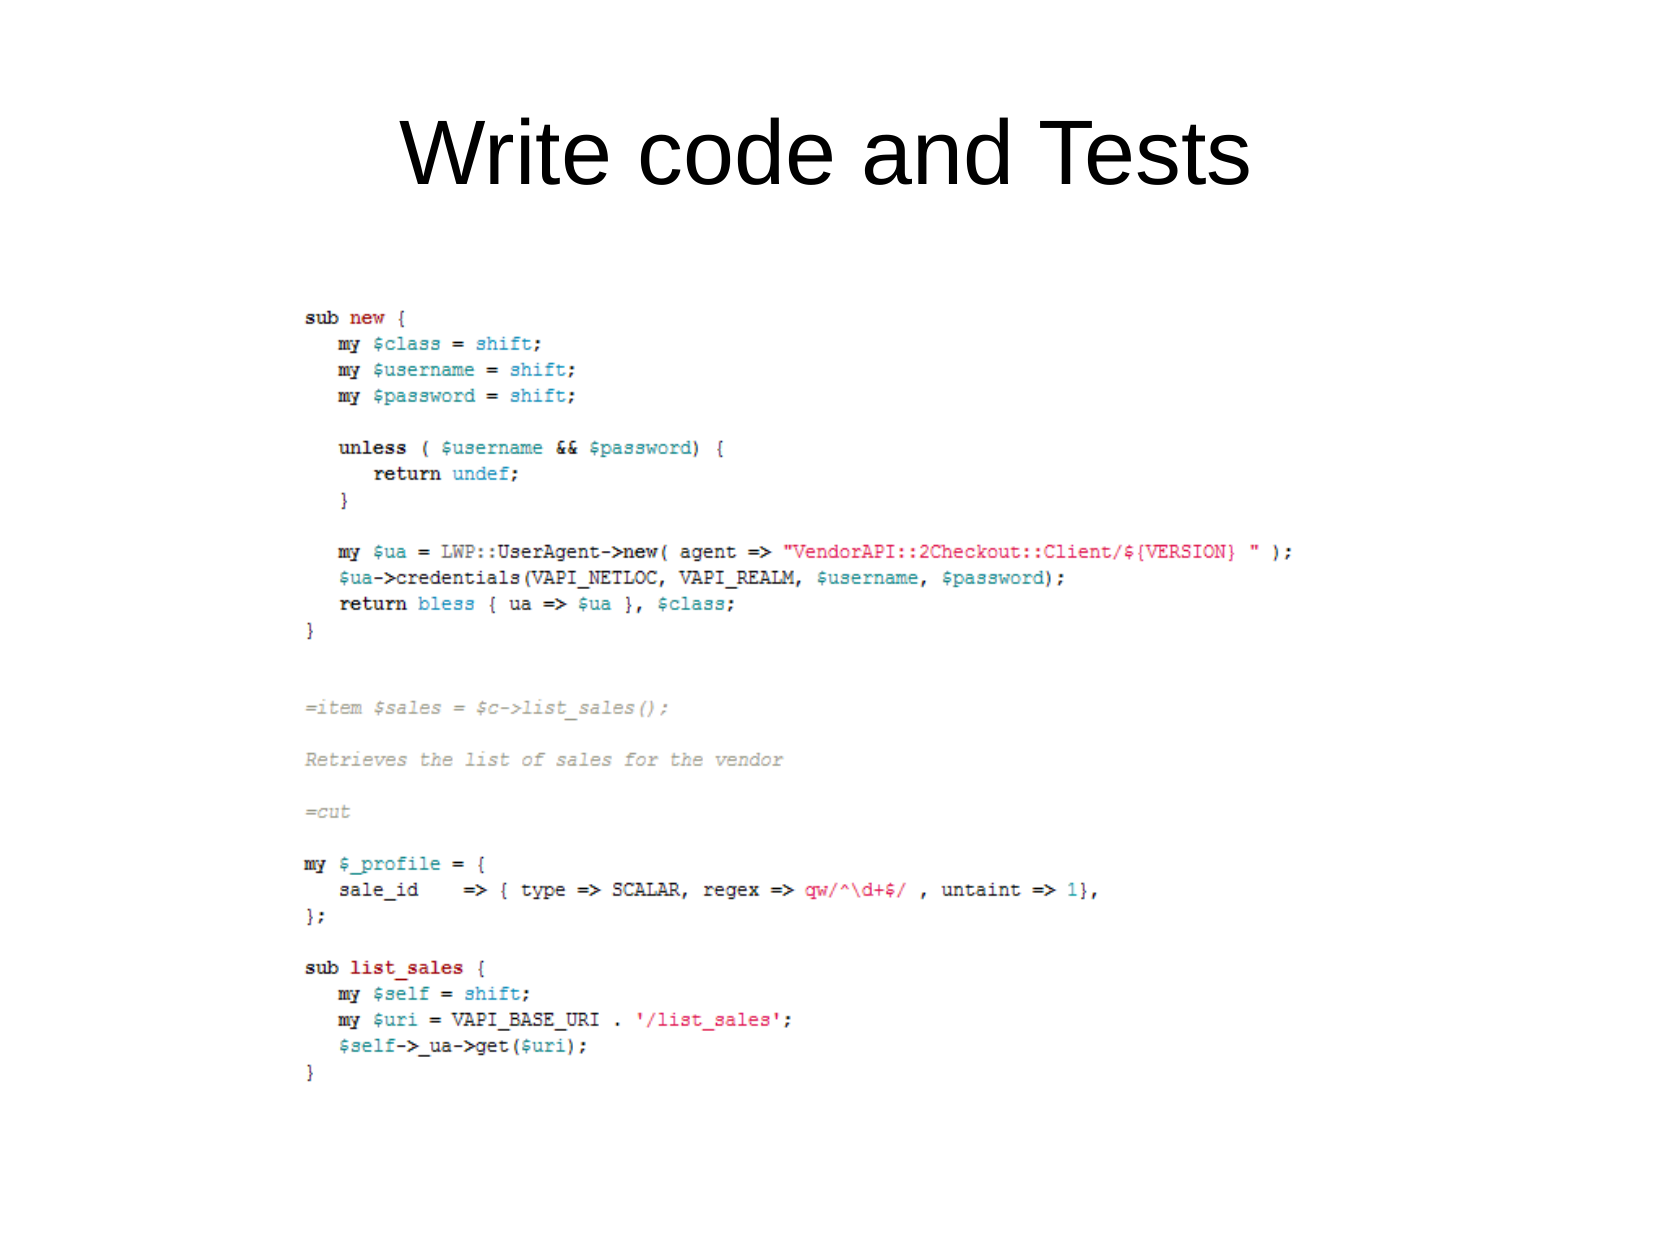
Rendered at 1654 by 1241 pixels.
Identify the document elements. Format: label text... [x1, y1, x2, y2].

picture [287, 290, 1366, 1109]
title Write code and Tests [82, 49, 1571, 257]
